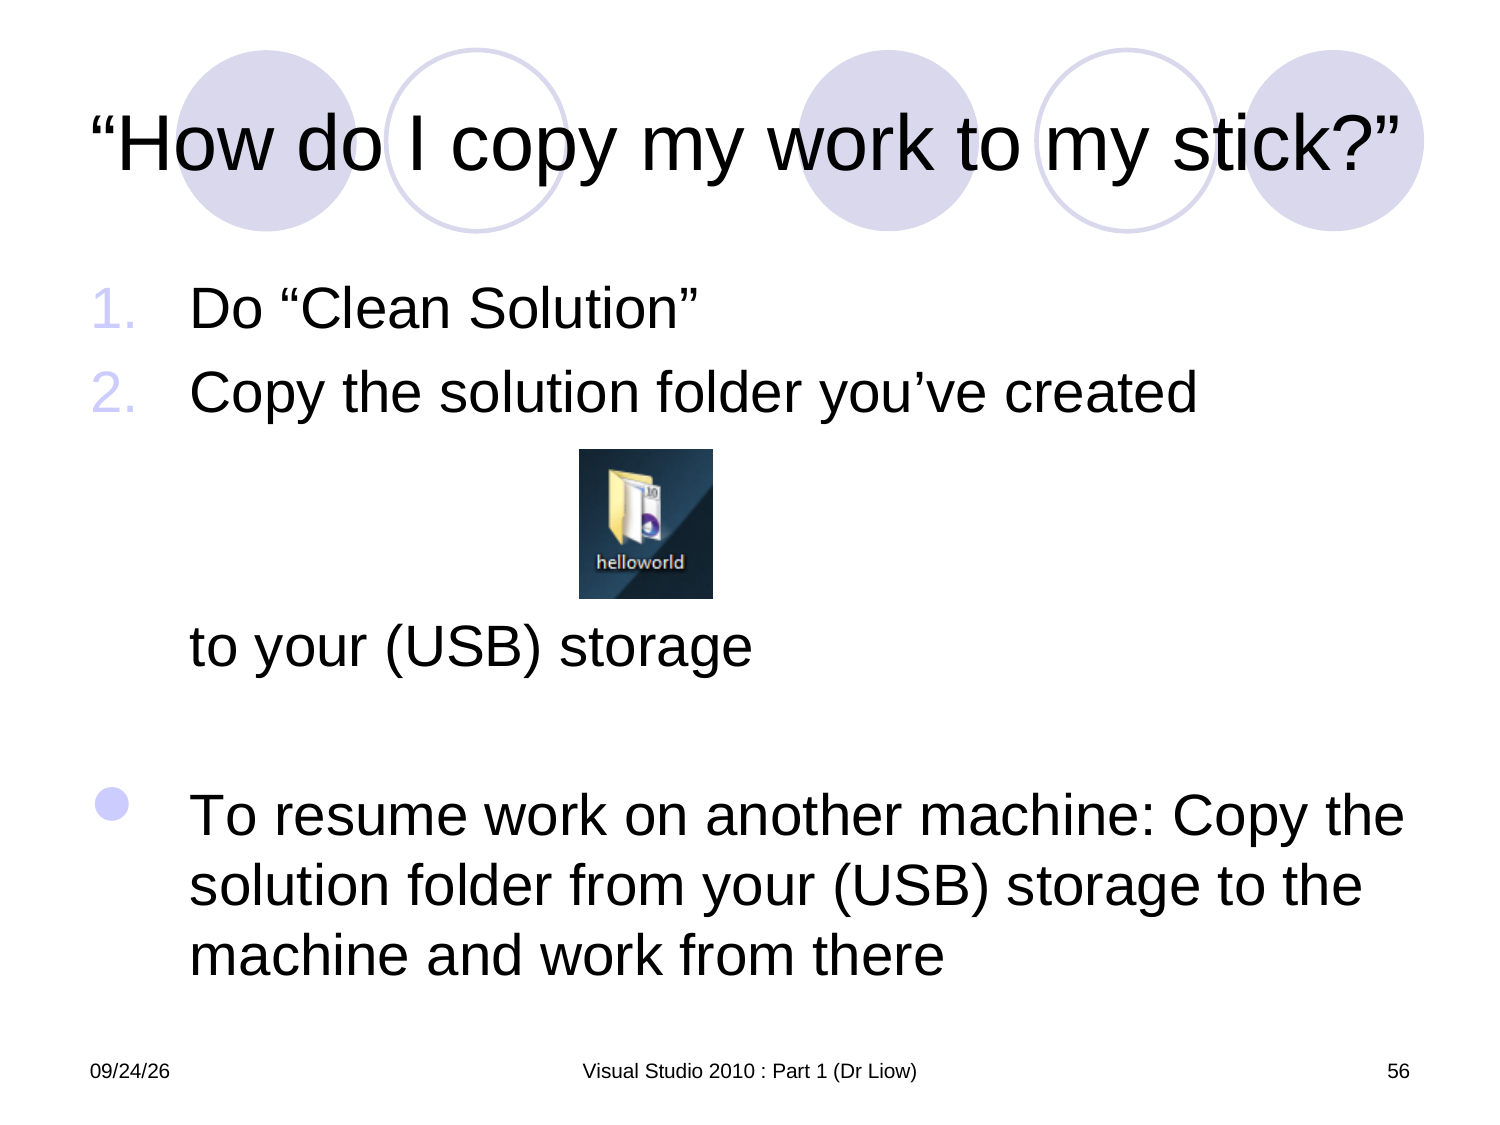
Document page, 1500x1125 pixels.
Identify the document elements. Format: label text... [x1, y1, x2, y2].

list Do “Clean Solution” Copy the solution folder you’ve created to your (USB) storage To resume work on another machine: Copy the solution folder from your (USB) storage to the machine and work from there [75, 262, 1426, 1006]
title “How do I copy my work to my stick?” [75, 45, 1426, 233]
text_box 08/22/12 [74, 1049, 426, 1101]
text_box Visual Studio 2010 : Part 1 (Dr Liow) [512, 1049, 988, 1101]
picture [579, 449, 713, 599]
text_box <number> [1074, 1049, 1426, 1101]
